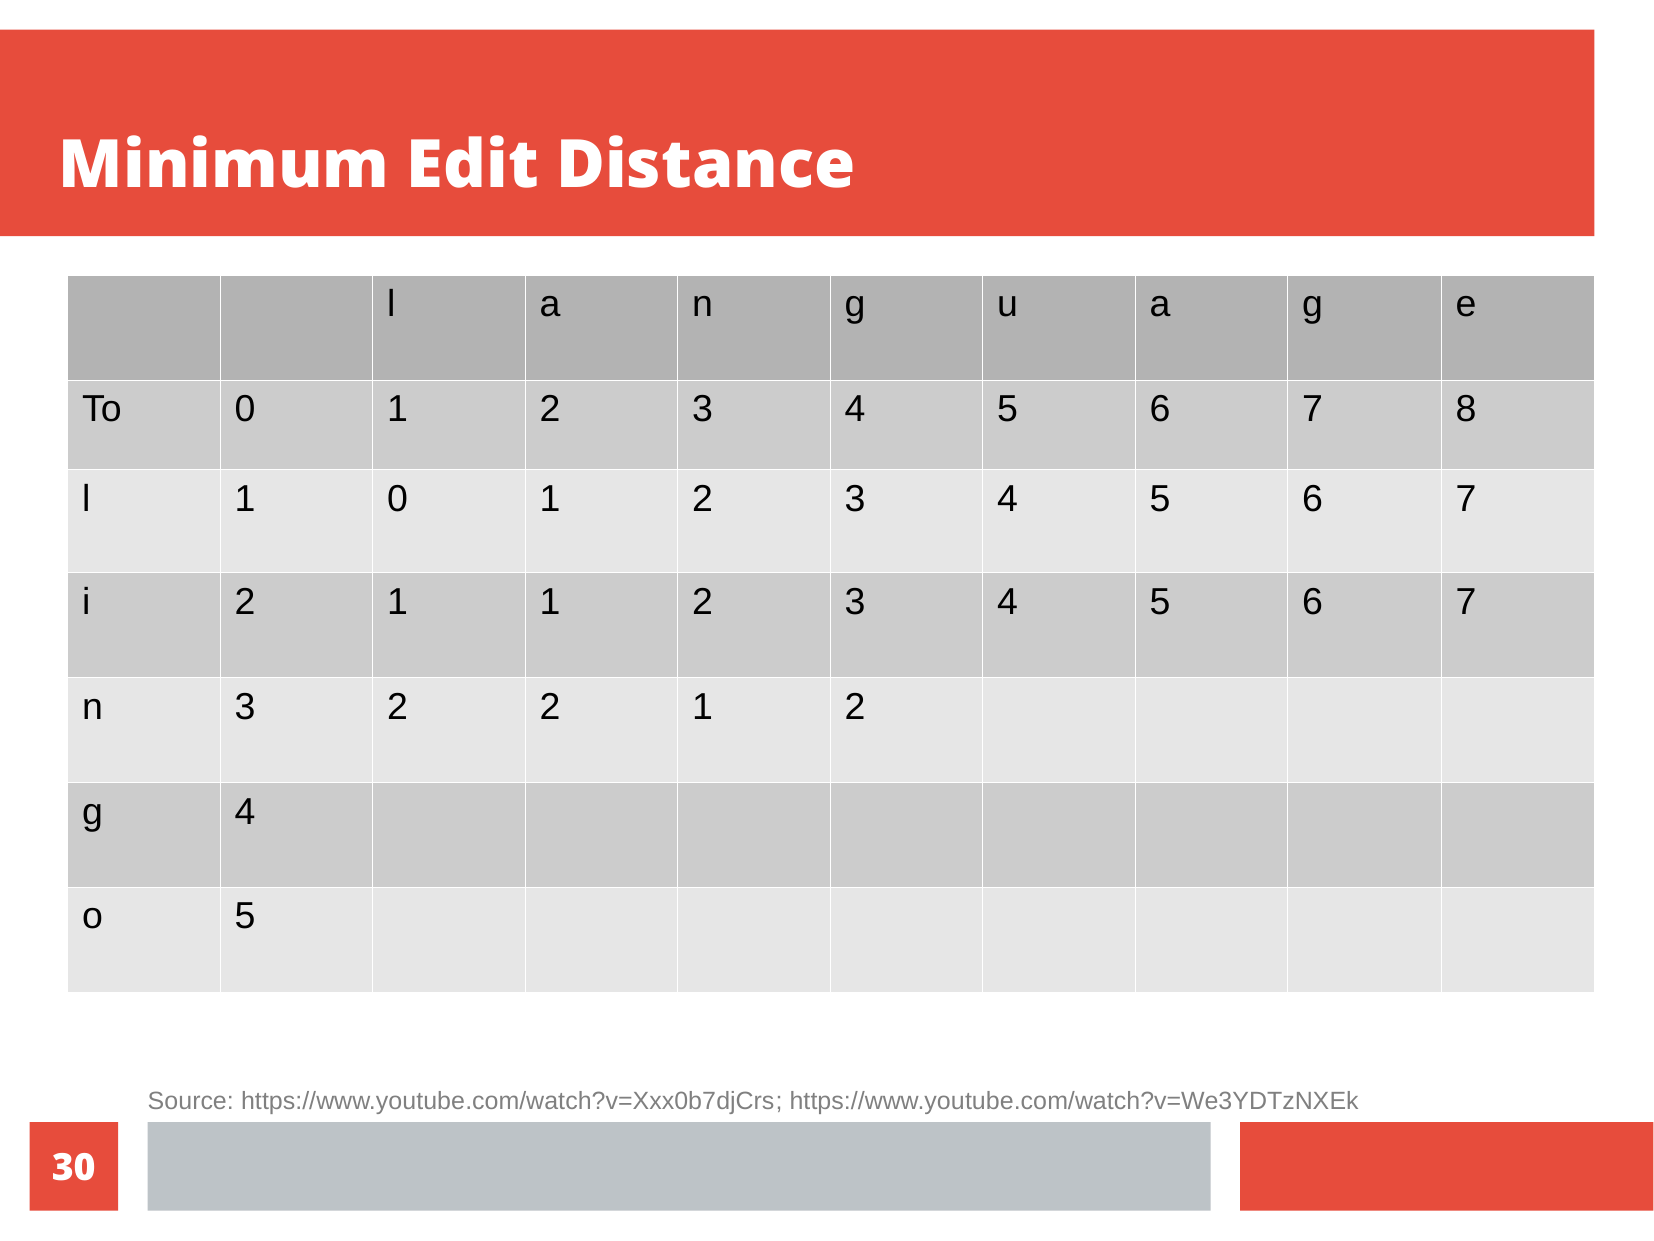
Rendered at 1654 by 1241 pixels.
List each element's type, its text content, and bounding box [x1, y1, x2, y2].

table_cell [678, 783, 830, 887]
table_cell [678, 888, 830, 992]
table_cell 0 [373, 470, 525, 572]
table_header [221, 276, 372, 380]
table_cell 4 [221, 783, 372, 887]
table_cell 3 [831, 573, 982, 677]
table_cell [831, 783, 982, 887]
table_cell 2 [526, 381, 677, 469]
table_cell o [68, 888, 220, 992]
table_cell 6 [1288, 573, 1441, 677]
table_header a [1136, 276, 1287, 380]
table_header g [831, 276, 982, 380]
table_header [68, 276, 220, 380]
title Minimum Edit Distance [59, 59, 1595, 207]
table_cell 2 [526, 678, 677, 782]
table_cell [1136, 783, 1287, 887]
table_cell 5 [1136, 470, 1287, 572]
table_cell [1288, 888, 1441, 992]
table_header e [1442, 276, 1594, 380]
table_header a [526, 276, 677, 380]
table_header u [983, 276, 1135, 380]
table_cell 4 [983, 573, 1135, 677]
table_cell 4 [983, 470, 1135, 572]
table_cell n [68, 678, 220, 782]
table_cell 3 [678, 381, 830, 469]
table_cell g [68, 783, 220, 887]
table_cell 1 [373, 381, 525, 469]
table_cell 7 [1442, 470, 1594, 572]
table_cell [1136, 678, 1287, 782]
table_cell [526, 783, 677, 887]
table_cell 1 [221, 470, 372, 572]
table_cell [983, 678, 1135, 782]
table_cell [1442, 888, 1594, 992]
table_cell [526, 888, 677, 992]
table_cell [983, 888, 1135, 992]
table_cell 3 [221, 678, 372, 782]
table_cell [1136, 888, 1287, 992]
table_cell 5 [983, 381, 1135, 469]
table_cell 2 [221, 573, 372, 677]
table_cell 5 [1136, 573, 1287, 677]
table_cell [373, 783, 525, 887]
list Source: https://www.youtube.com/watch?v=Xxx0b7djCrs; https://www.youtube.com/watch?v=We3YDTzNXEk [112, 1086, 1619, 1128]
table_cell 2 [678, 573, 830, 677]
table_cell 1 [526, 573, 677, 677]
table_cell 1 [526, 470, 677, 572]
table_cell 2 [678, 470, 830, 572]
table_header l [373, 276, 525, 380]
table_header n [678, 276, 830, 380]
table_cell [373, 888, 525, 992]
table_cell 6 [1136, 381, 1287, 469]
table_header g [1288, 276, 1441, 380]
table_cell i [68, 573, 220, 677]
table_cell [1288, 678, 1441, 782]
table_cell 2 [831, 678, 982, 782]
table_cell 4 [831, 381, 982, 469]
table_cell 3 [831, 470, 982, 572]
table_cell [831, 888, 982, 992]
table_cell 7 [1442, 573, 1594, 677]
table_cell 7 [1288, 381, 1441, 469]
table_cell 6 [1288, 470, 1441, 572]
table_cell [1288, 783, 1441, 887]
table_cell 1 [373, 573, 525, 677]
table_cell 5 [221, 888, 372, 992]
table_cell l [68, 470, 220, 572]
table_cell 0 [221, 381, 372, 469]
table_cell [983, 783, 1135, 887]
table_cell [1442, 783, 1594, 887]
table_cell To [68, 381, 220, 469]
table_cell [1442, 678, 1594, 782]
table_cell 8 [1442, 381, 1594, 469]
table_cell 1 [678, 678, 830, 782]
table_cell 2 [373, 678, 525, 782]
